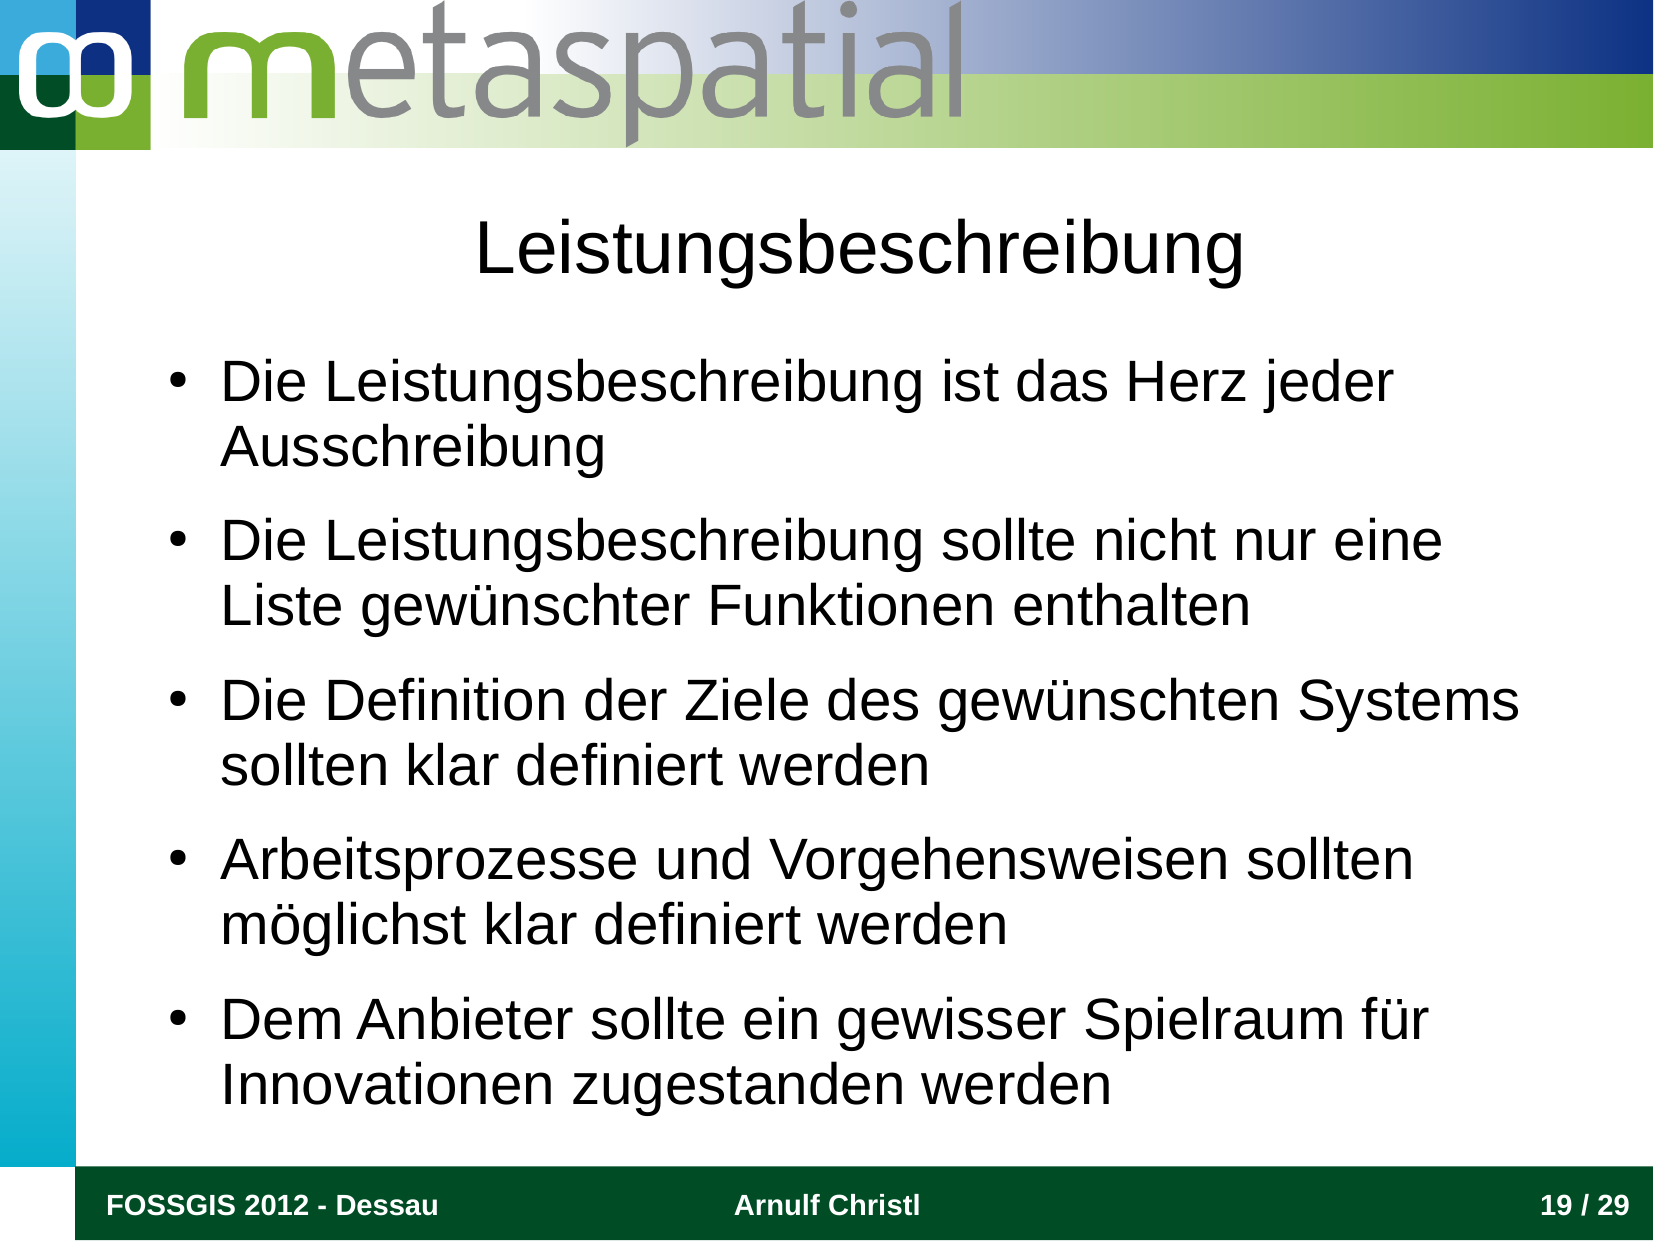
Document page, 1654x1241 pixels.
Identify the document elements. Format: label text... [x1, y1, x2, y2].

title Leistungsbeschreibung [150, 143, 1571, 348]
picture [0, 0, 961, 150]
list Die Leistungsbeschreibung ist das Herz jeder Ausschreibung Die Leistungsbeschreibung sollte nicht nur eine Liste gewünschter Funktionen enthalten Die Definition der Ziele des gewünschten Systems sollten klar definiert werden Arbeitsprozesse und Vorgehensweisen sollten möglichst klar definiert werden Dem Anbieter sollte ein gewisser Spielraum für Innovationen zugestanden werden [150, 348, 1571, 1167]
